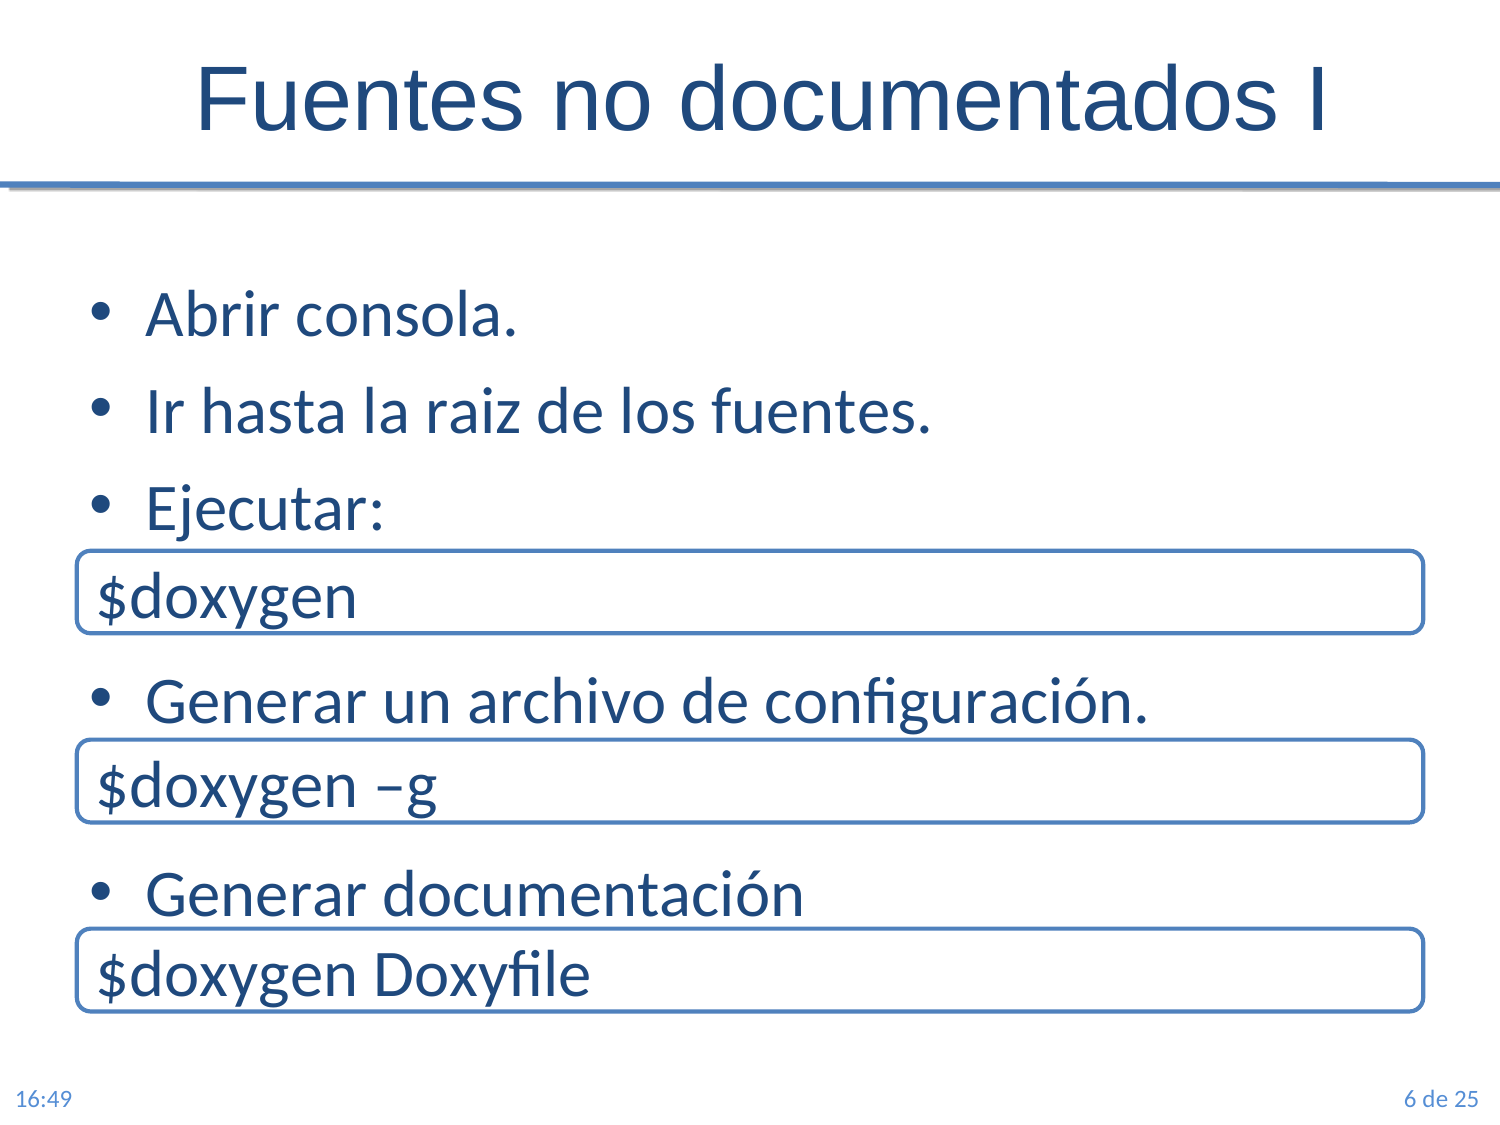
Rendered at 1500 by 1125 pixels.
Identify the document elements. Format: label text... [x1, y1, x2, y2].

text_box Abrir consola. Ir hasta la raiz de los fuentes. Ejecutar: Generar un archivo de configuración. Generar documentación [75, 262, 1426, 1005]
text_box $doxygen Doxyfile [76, 928, 1424, 1012]
text_box <number> de 25 [1352, 1070, 1500, 1125]
text_box $doxygen –g [76, 739, 1424, 823]
text_box 16:49 [0, 1070, 124, 1125]
text_box $doxygen [76, 550, 1424, 634]
text_box Fuentes no documentados I [88, 0, 1439, 181]
